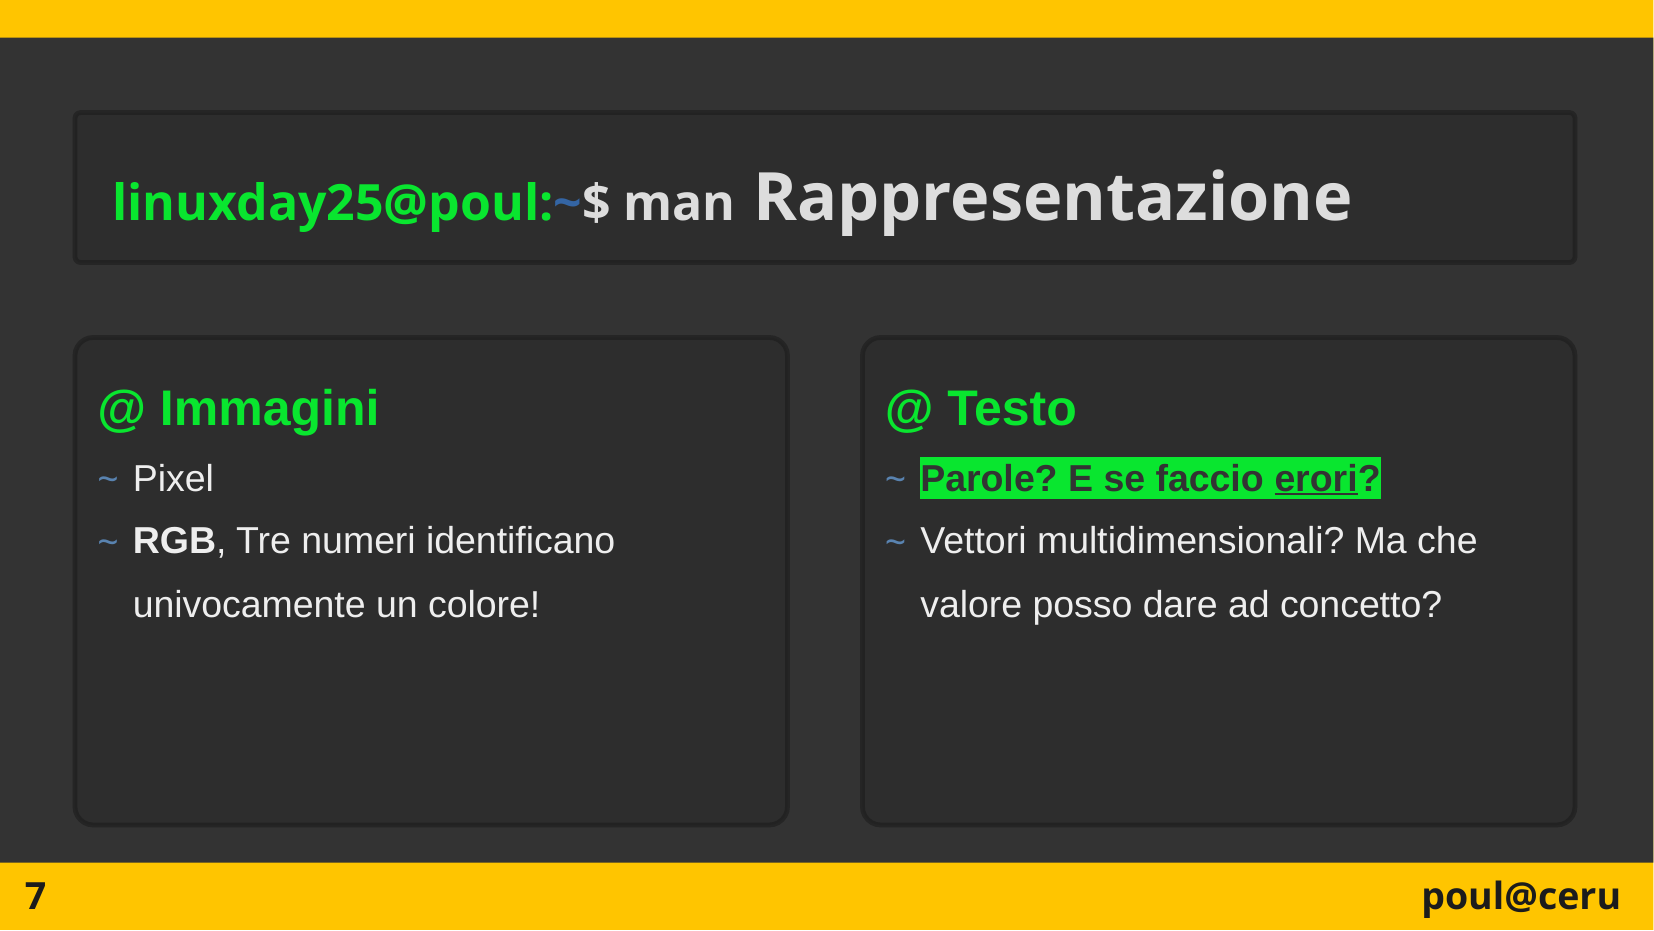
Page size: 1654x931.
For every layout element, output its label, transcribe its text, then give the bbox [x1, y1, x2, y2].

text_box poul@ceru [975, 862, 1637, 931]
title linuxday25@poul:~$ man Rappresentazione [112, 144, 1538, 231]
text_box [0, 37, 1654, 863]
text_box <number> [10, 862, 638, 931]
text_box @ Immagini Pixel RGB, Tre numeri identificano univocamente un colore! [74, 337, 788, 826]
text_box @ Testo Parole? E se faccio erori? Vettori multidimensionali? Ma che valore posso dare ad concetto? [862, 337, 1576, 826]
